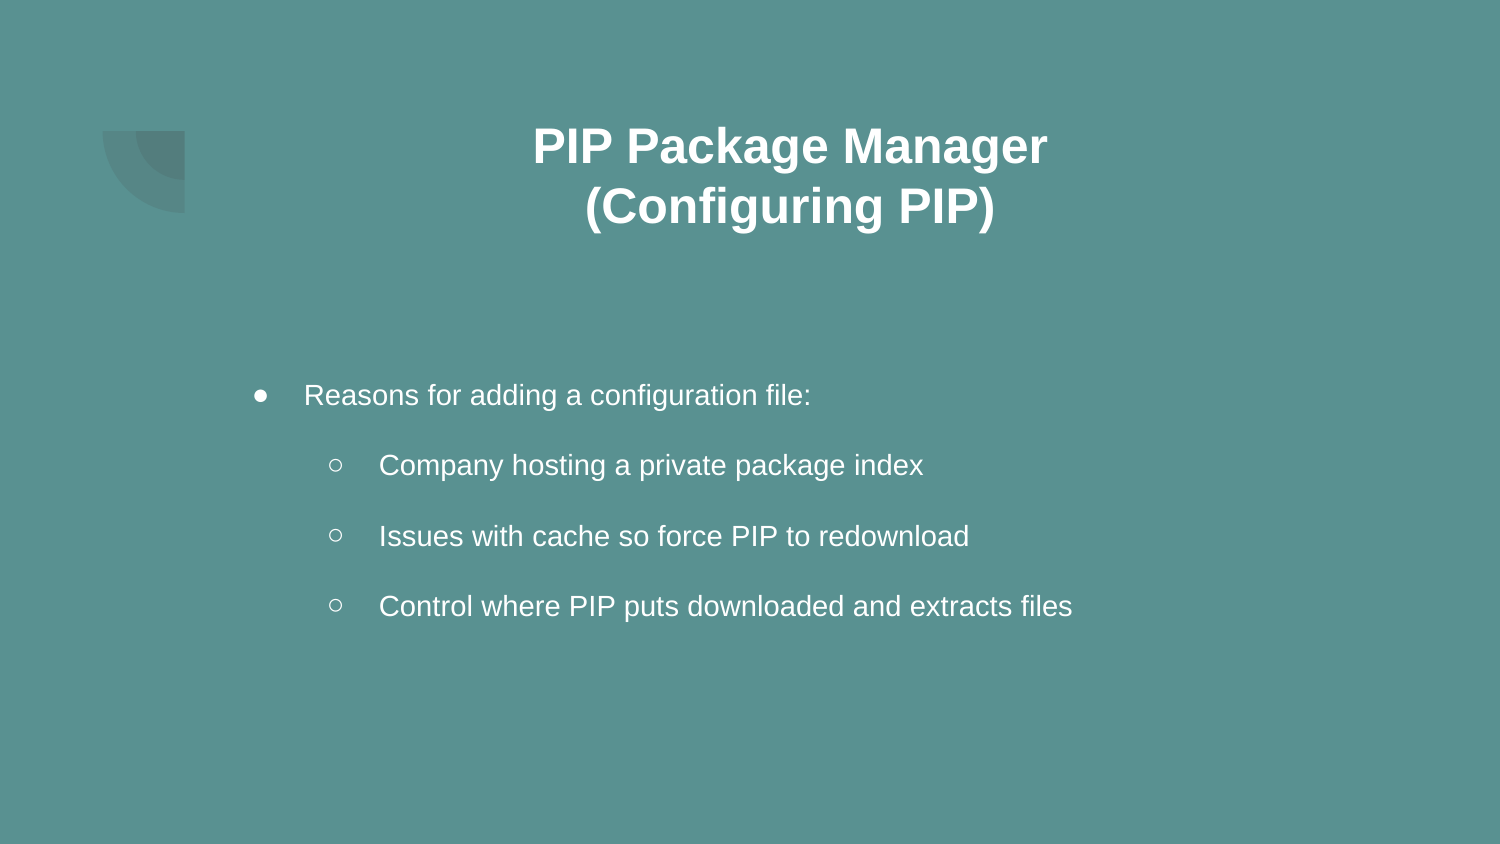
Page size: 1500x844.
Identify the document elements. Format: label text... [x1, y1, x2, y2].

title PIP Package Manager (Configuring PIP) [213, 98, 1368, 263]
list Reasons for adding a configuration file: Company hosting a private package index Issues with cache so force PIP to redownload Control where PIP puts downloaded and extracts files [213, 326, 1368, 744]
